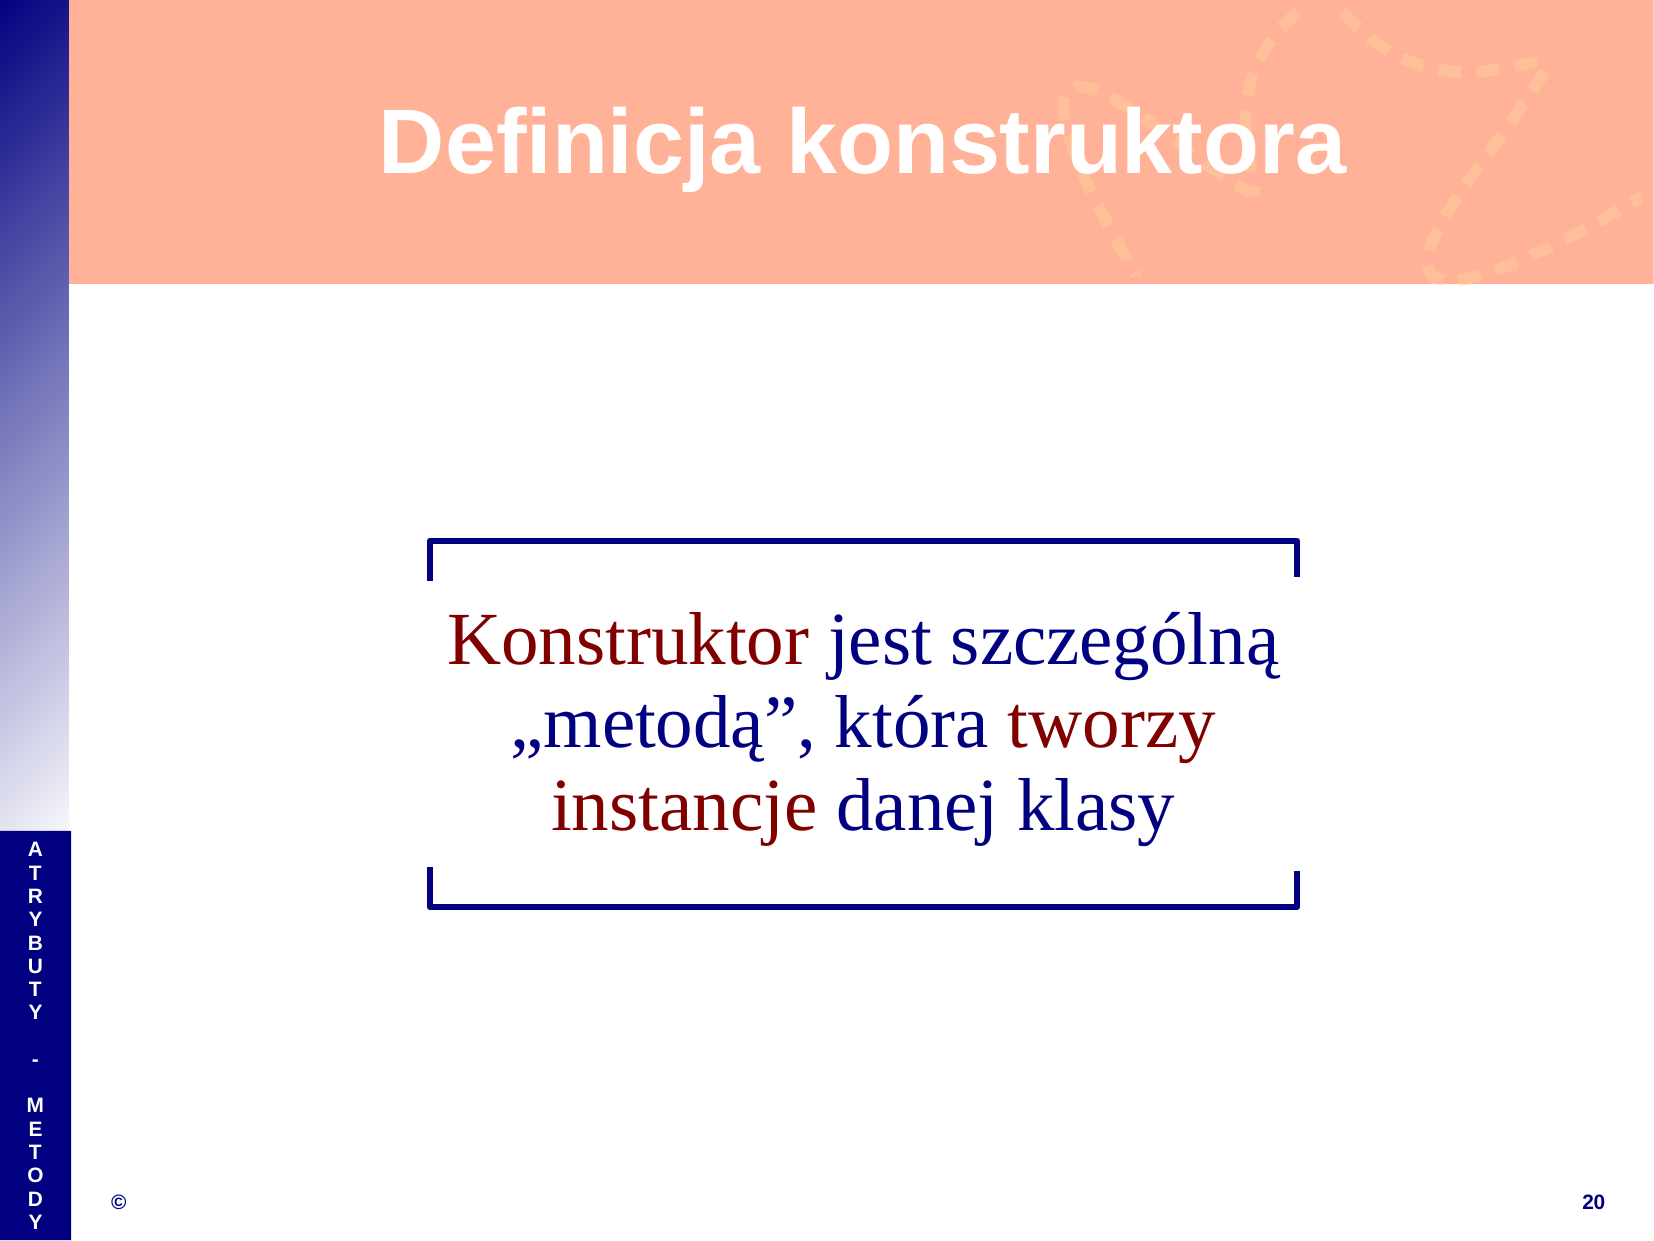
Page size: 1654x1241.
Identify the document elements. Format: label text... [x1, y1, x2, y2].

title Definicja konstruktora [109, 37, 1617, 246]
text_box A T R Y B U T Y - M E T O D Y [0, 830, 71, 1241]
text_box Konstruktor jest szczególną „metodą”, która tworzy instancje danej klasy [445, 513, 1282, 931]
